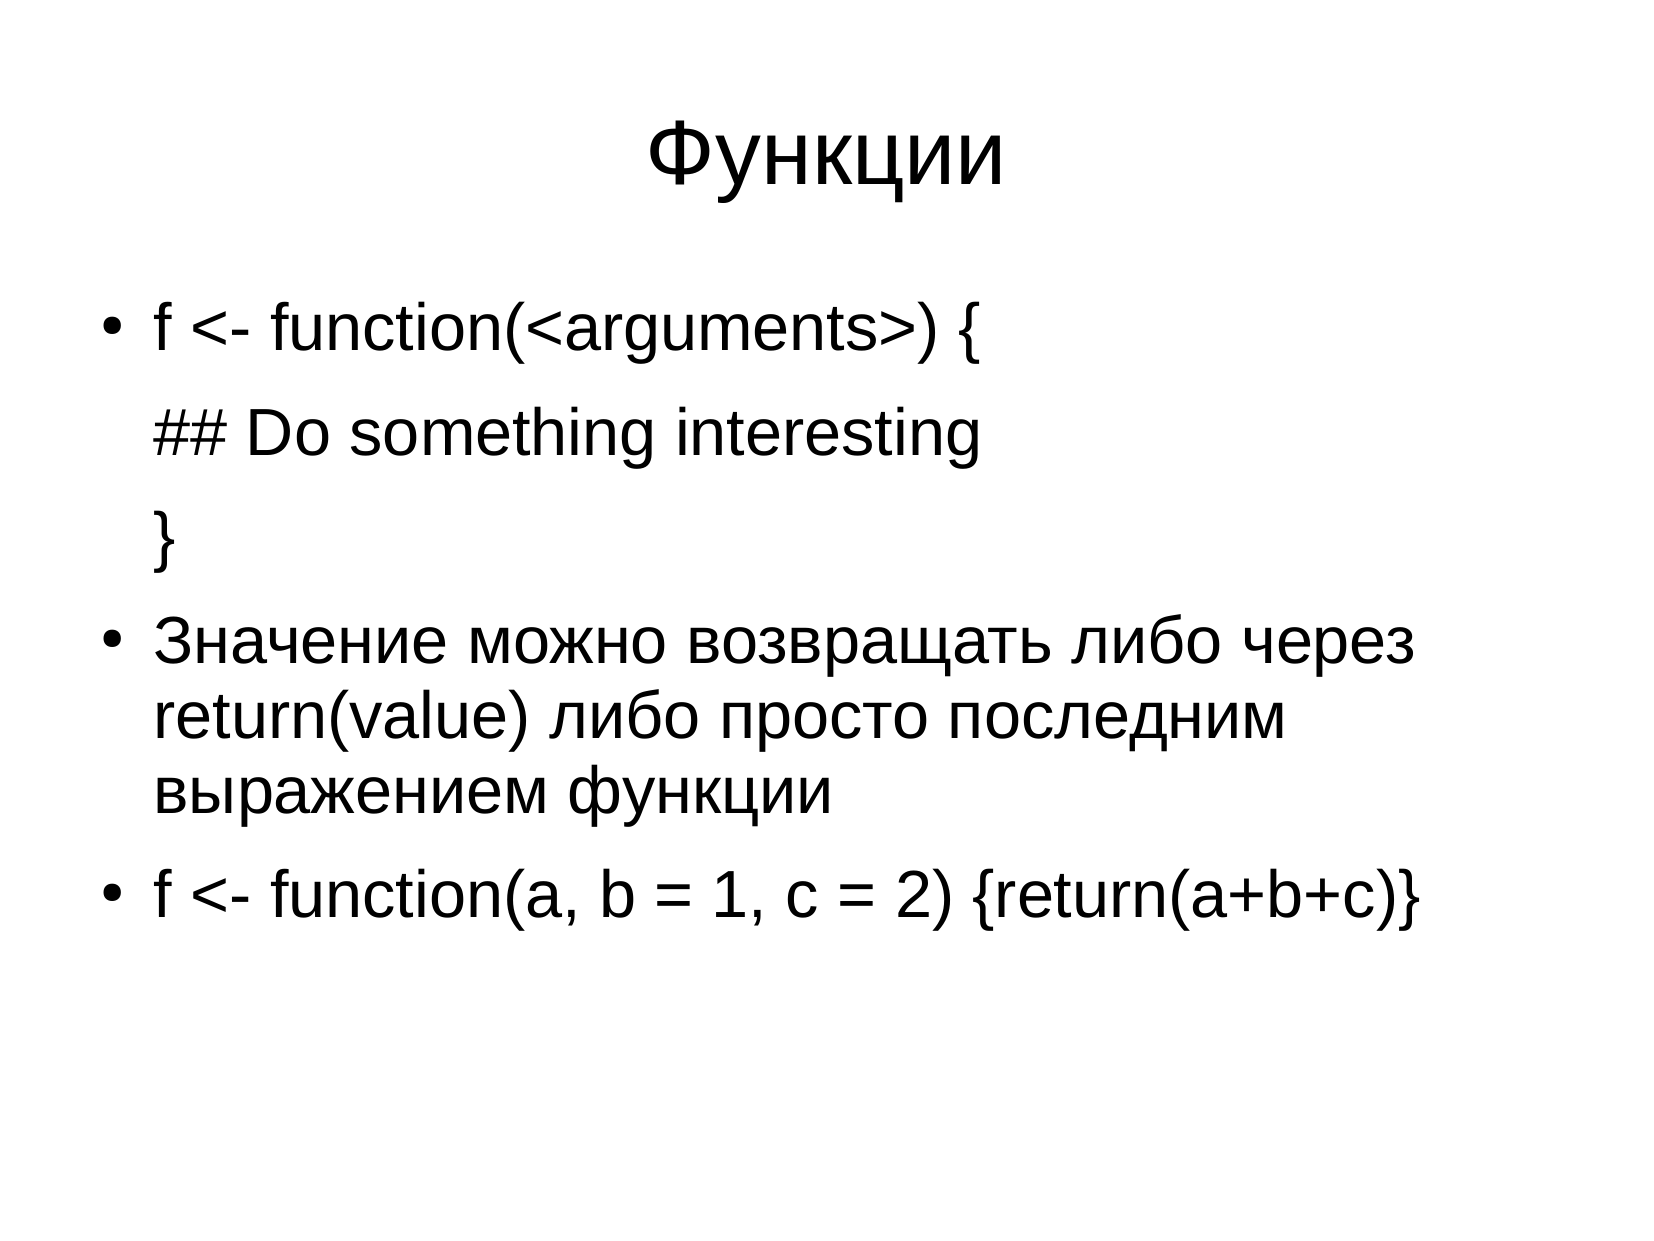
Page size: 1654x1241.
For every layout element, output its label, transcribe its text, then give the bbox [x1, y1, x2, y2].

list f <- function(<arguments>) { ## Do something interesting } Значение можно возвращать либо через return(value) либо просто последним выражением функции f <- function(a, b = 1, c = 2) {return(a+b+c)} [82, 290, 1538, 1010]
title Функции [82, 49, 1571, 257]
